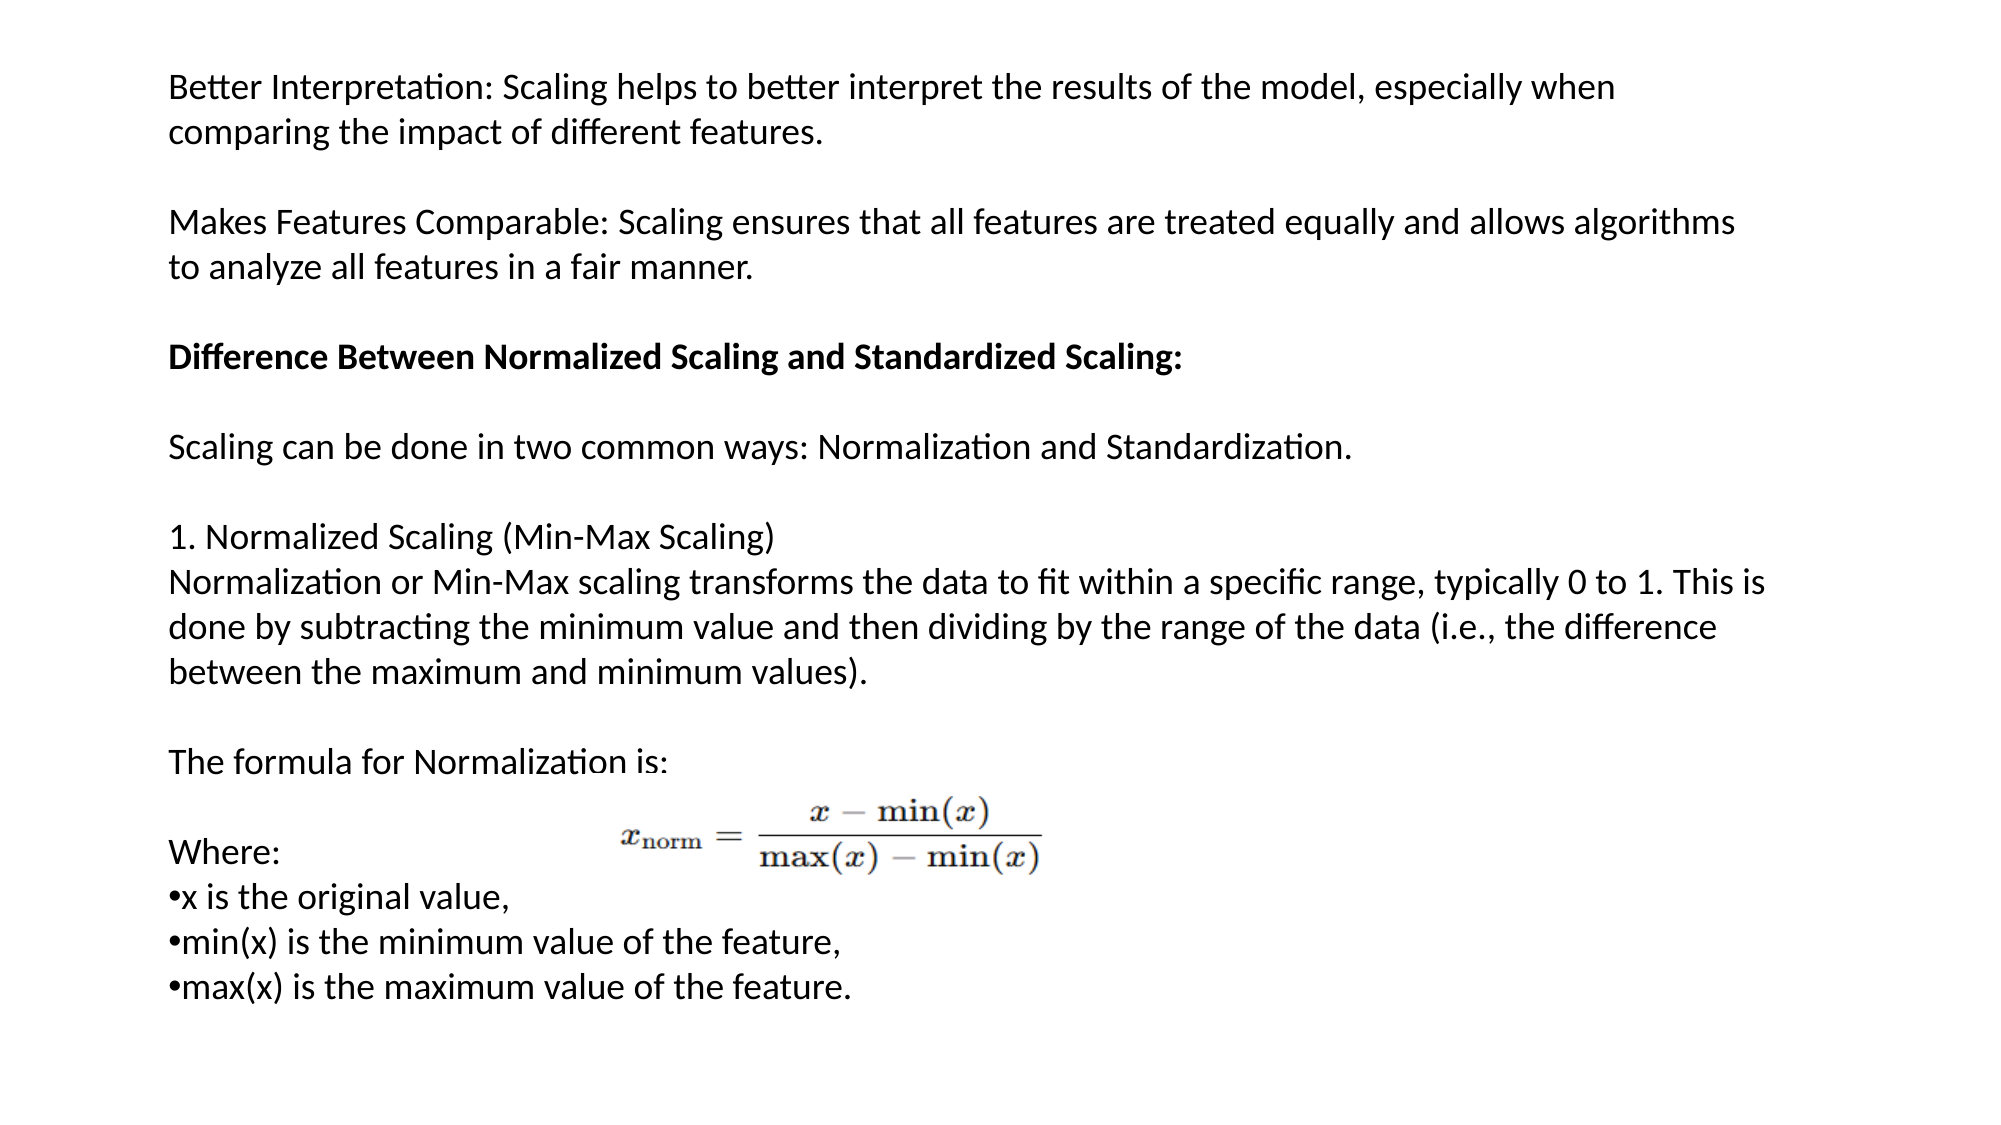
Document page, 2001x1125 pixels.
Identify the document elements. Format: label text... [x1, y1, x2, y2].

picture [585, 773, 1144, 923]
text_box Better Interpretation: Scaling helps to better interpret the results of the model, especially when comparing the impact of different features. Makes Features Comparable: Scaling ensures that all features are treated equally and allows algorithms to analyze all features in a fair manner. Difference Between Normalized Scaling and Standardized Scaling: Scaling can be done in two common ways: Normalization and Standardization. 1. Normalized Scaling (Min-Max Scaling) Normalization or Min-Max scaling transforms the data to fit within a specific range, typically 0 to 1. This is done by subtracting the minimum value and then dividing by the range of the data (i.e., the difference between the maximum and minimum values). The formula for Normalization is: Where: x is the original value, min⁡(x) is the minimum value of the feature, max⁡(x) is the maximum value of the feature. [153, 55, 1791, 1070]
